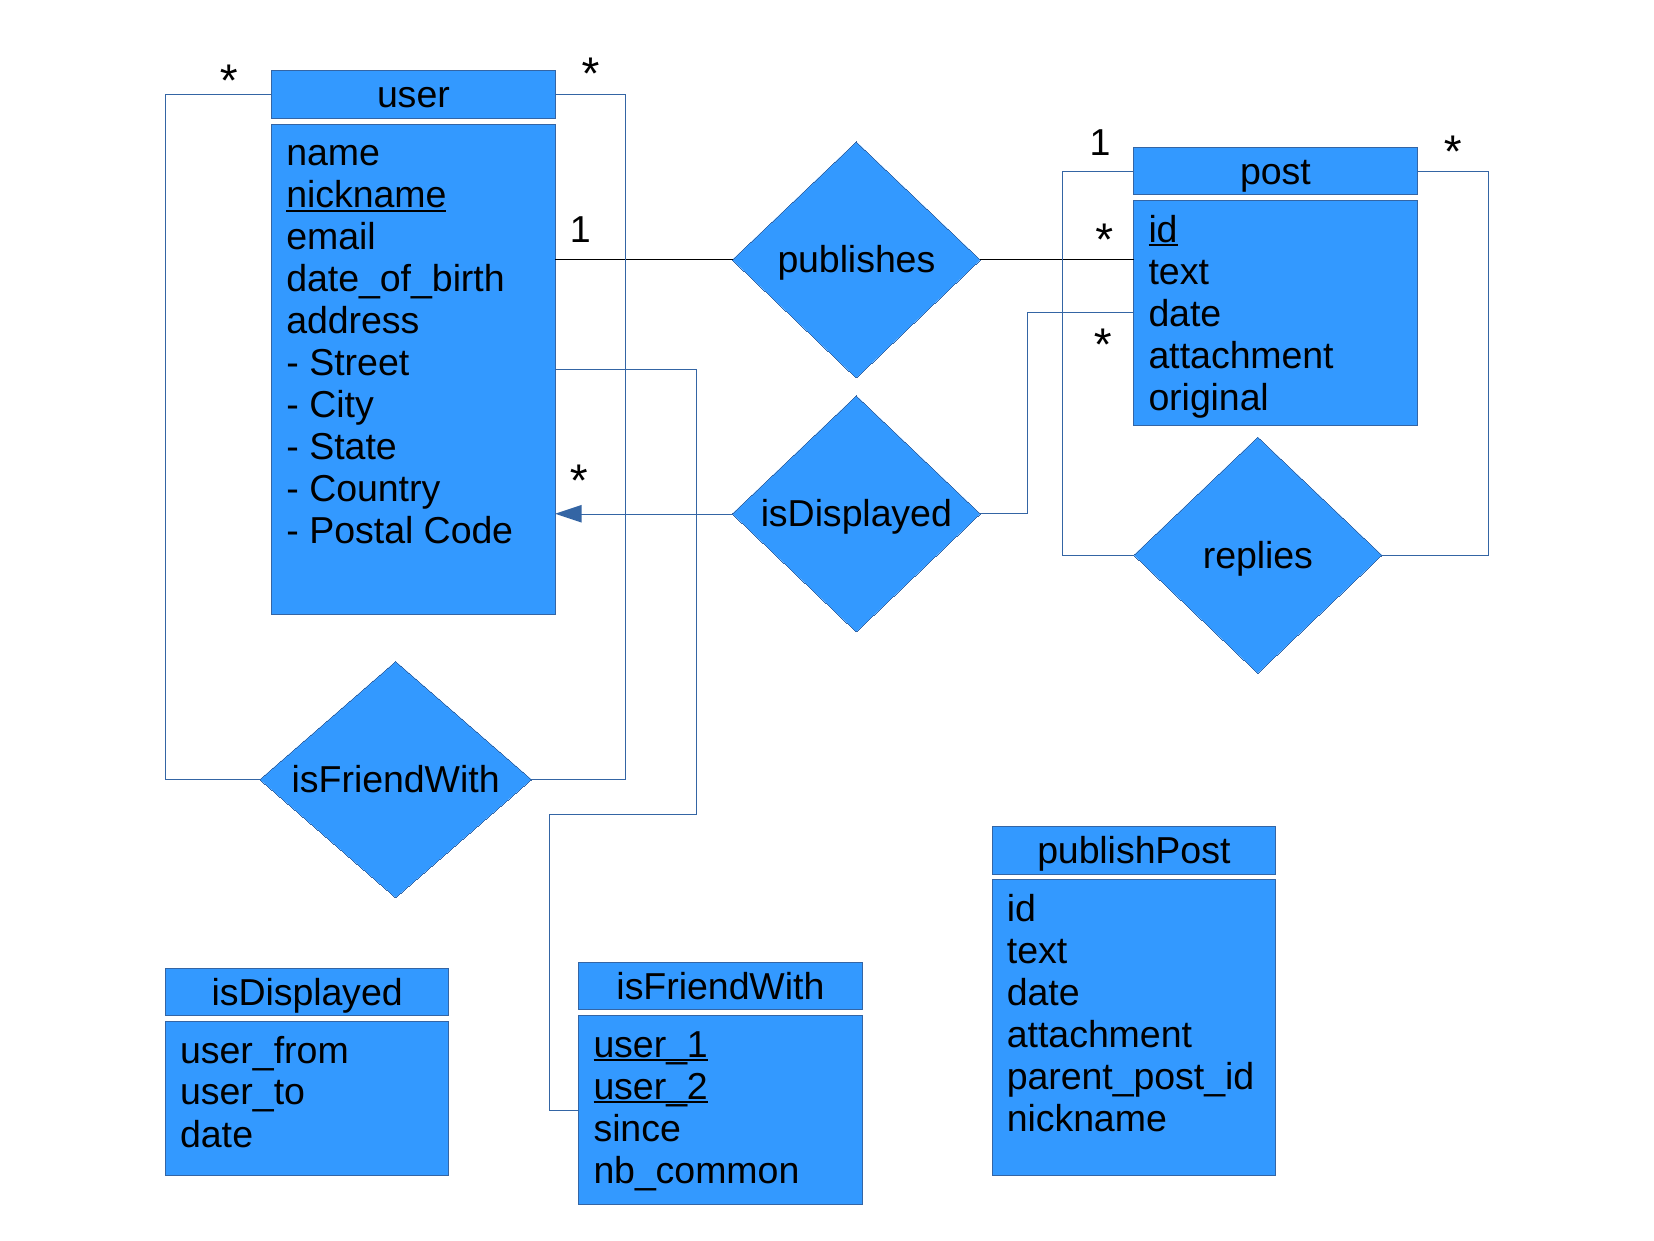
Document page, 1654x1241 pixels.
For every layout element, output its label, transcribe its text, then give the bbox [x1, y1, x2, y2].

text_box 1 [555, 200, 610, 258]
text_box * [1429, 118, 1484, 185]
text_box replies [1133, 437, 1382, 674]
text_box name nickname email date_of_birth address - Street - City - State - Country - Postal Code [271, 124, 556, 615]
text_box * [1080, 206, 1136, 273]
text_box publishes [732, 141, 981, 378]
text_box user_1 user_2 since nb_common [578, 1015, 863, 1205]
text_box 1 [1074, 114, 1130, 172]
text_box * [205, 47, 260, 114]
text_box user [271, 70, 556, 119]
text_box post [1133, 147, 1418, 195]
text_box isDisplayed [165, 968, 449, 1016]
text_box isFriendWith [259, 661, 532, 898]
text_box user_from user_to date [165, 1021, 449, 1176]
text_box id text date attachment original [1133, 200, 1418, 426]
text_box * [1079, 311, 1134, 378]
text_box publishPost [992, 826, 1276, 875]
text_box * [566, 40, 622, 107]
text_box id text date attachment parent_post_id nickname [992, 879, 1276, 1176]
text_box isFriendWith [578, 962, 863, 1010]
text_box isDisplayed [732, 395, 981, 632]
text_box * [555, 447, 610, 514]
